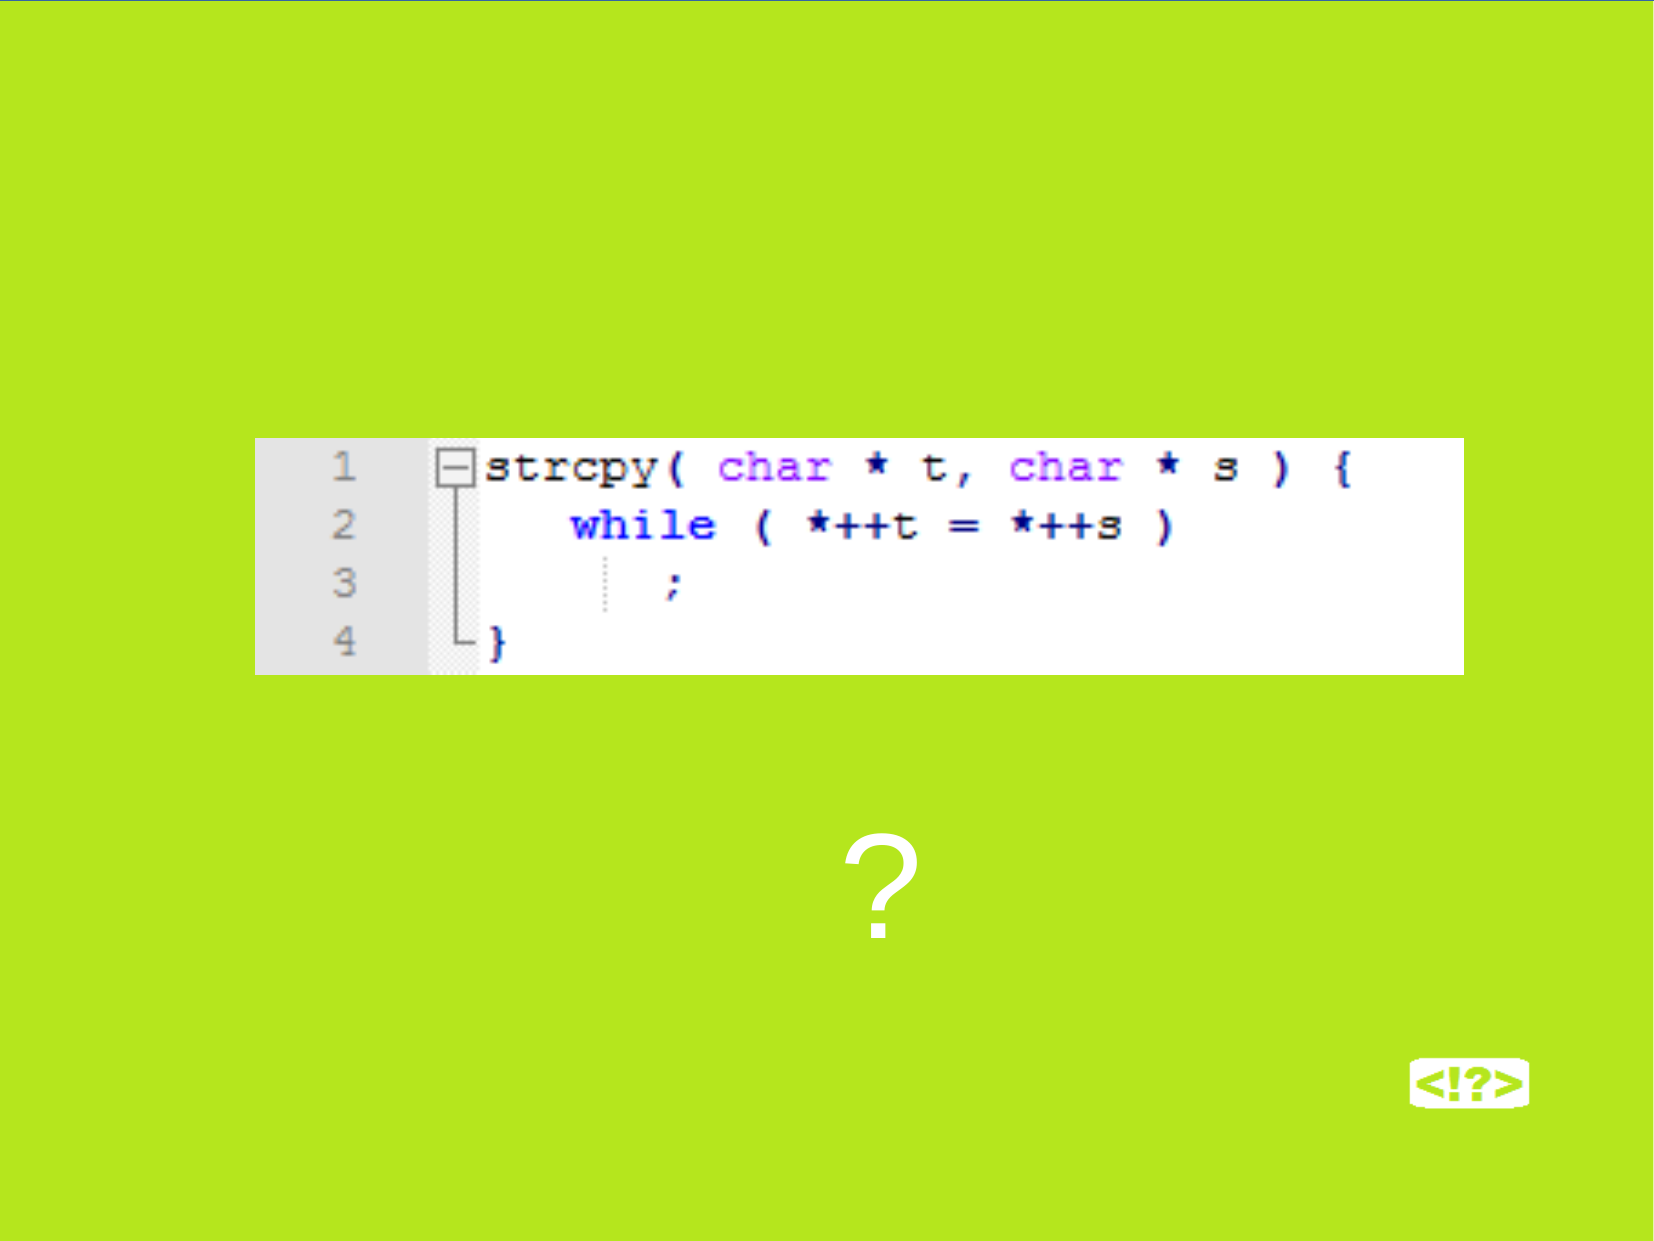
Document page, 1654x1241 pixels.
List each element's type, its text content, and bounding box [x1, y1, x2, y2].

picture [255, 438, 1464, 676]
text_box ? [825, 795, 976, 1033]
picture [1395, 1042, 1546, 1126]
text_box [0, 0, 1654, 1241]
